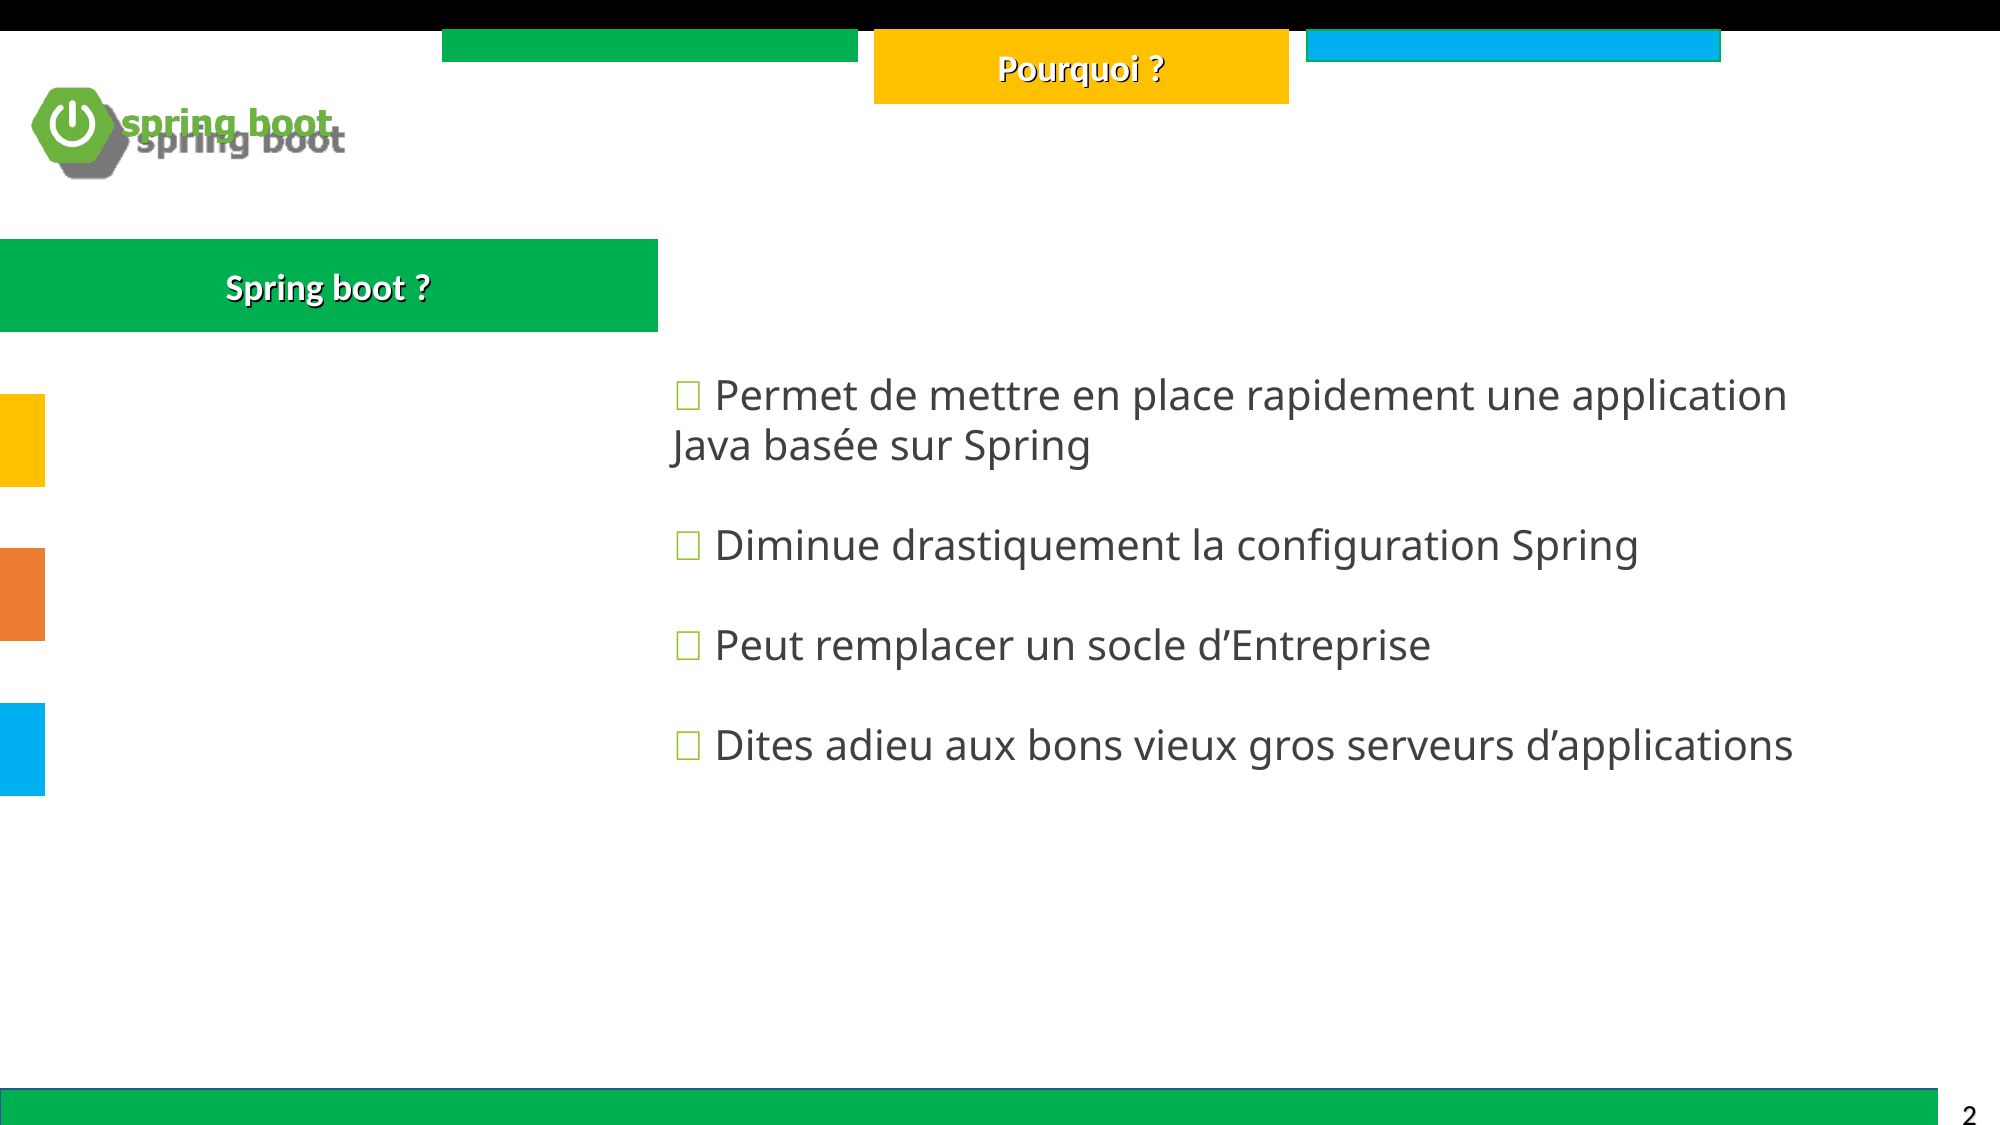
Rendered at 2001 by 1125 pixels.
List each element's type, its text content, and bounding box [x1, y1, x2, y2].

text_box [0, 395, 44, 486]
text_box [0, 704, 44, 795]
text_box 2 [1939, 1089, 2000, 1125]
text_box [0, 1089, 1939, 1125]
text_box  Permet de mettre en place rapidement une application Java basée sur Spring  Diminue drastiquement la configuration Spring  Peut remplacer un socle d’Entreprise  Dites adieu aux bons vieux gros serveurs d’applications [657, 361, 1860, 826]
text_box [0, 549, 44, 640]
text_box Pourquoi ? [875, 30, 1288, 103]
picture [21, 60, 343, 199]
text_box Spring boot ? [0, 240, 657, 331]
text_box [0, 0, 2000, 61]
